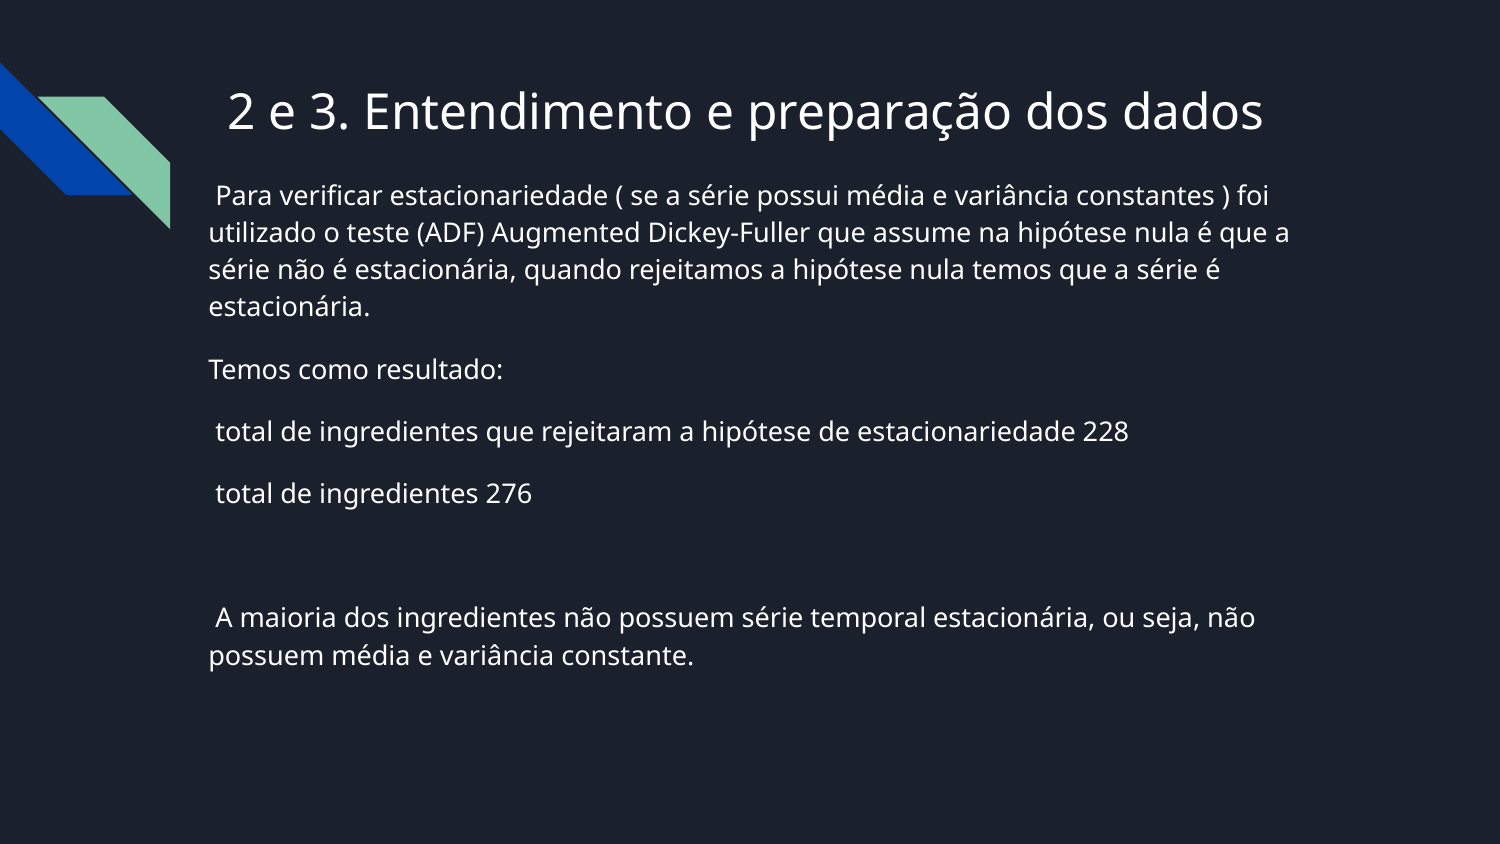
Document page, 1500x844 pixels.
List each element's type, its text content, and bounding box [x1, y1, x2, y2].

list Para verificar estacionariedade ( se a série possui média e variância constantes ) foi utilizado o teste (ADF) Augmented Dickey-Fuller que assume na hipótese nula é que a série não é estacionária, quando rejeitamos a hipótese nula temos que a série é estacionária. Temos como resultado: total de ingredientes que rejeitaram a hipótese de estacionariedade 228 total de ingredientes 276 A maioria dos ingredientes não possuem série temporal estacionária, ou seja, não possuem média e variância constante. [193, 158, 1368, 735]
title 2 e 3. Entendimento e preparação dos dados [212, 64, 1368, 158]
